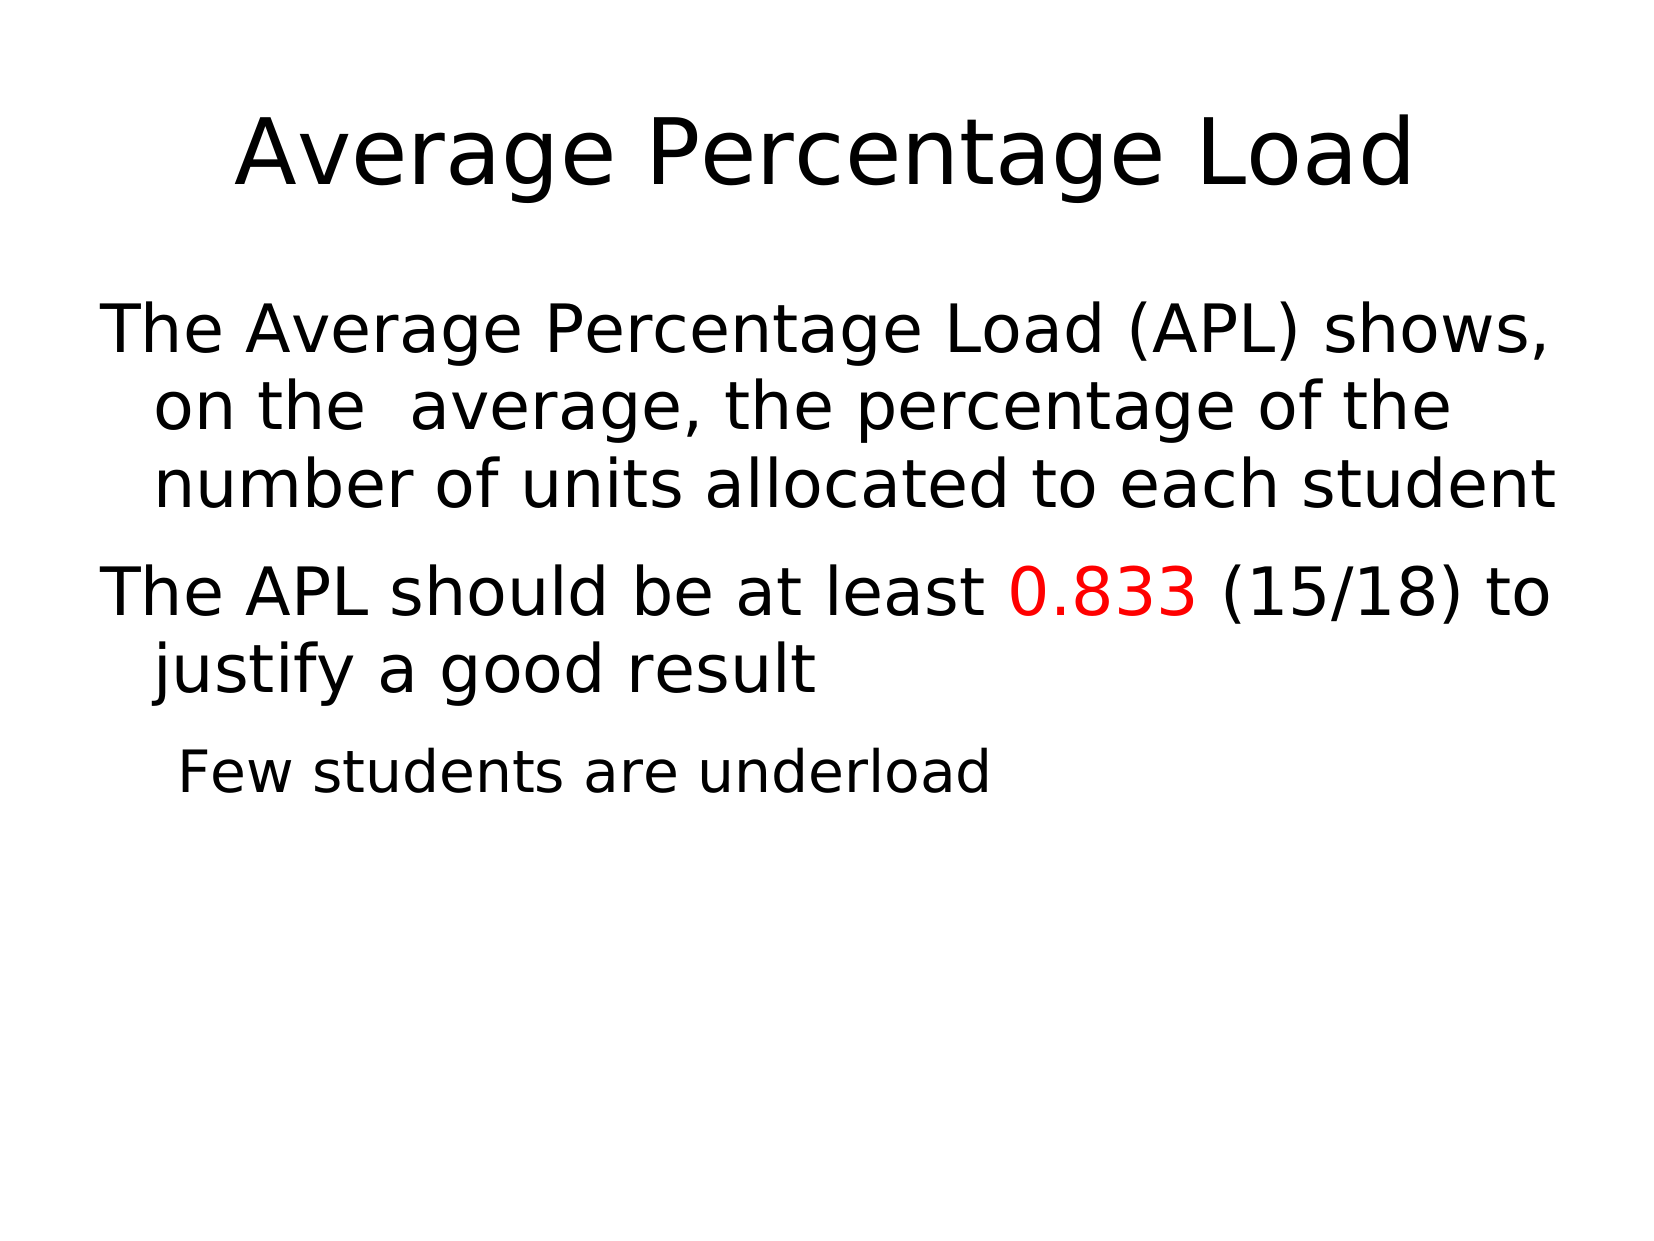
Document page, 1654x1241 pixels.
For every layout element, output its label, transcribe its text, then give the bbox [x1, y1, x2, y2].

title Average Percentage Load [82, 56, 1571, 250]
list The Average Percentage Load (APL) shows, on the average, the percentage of the number of units allocated to each student The APL should be at least 0.833 (15/18) to justify a good result Few students are underload [82, 290, 1571, 1094]
